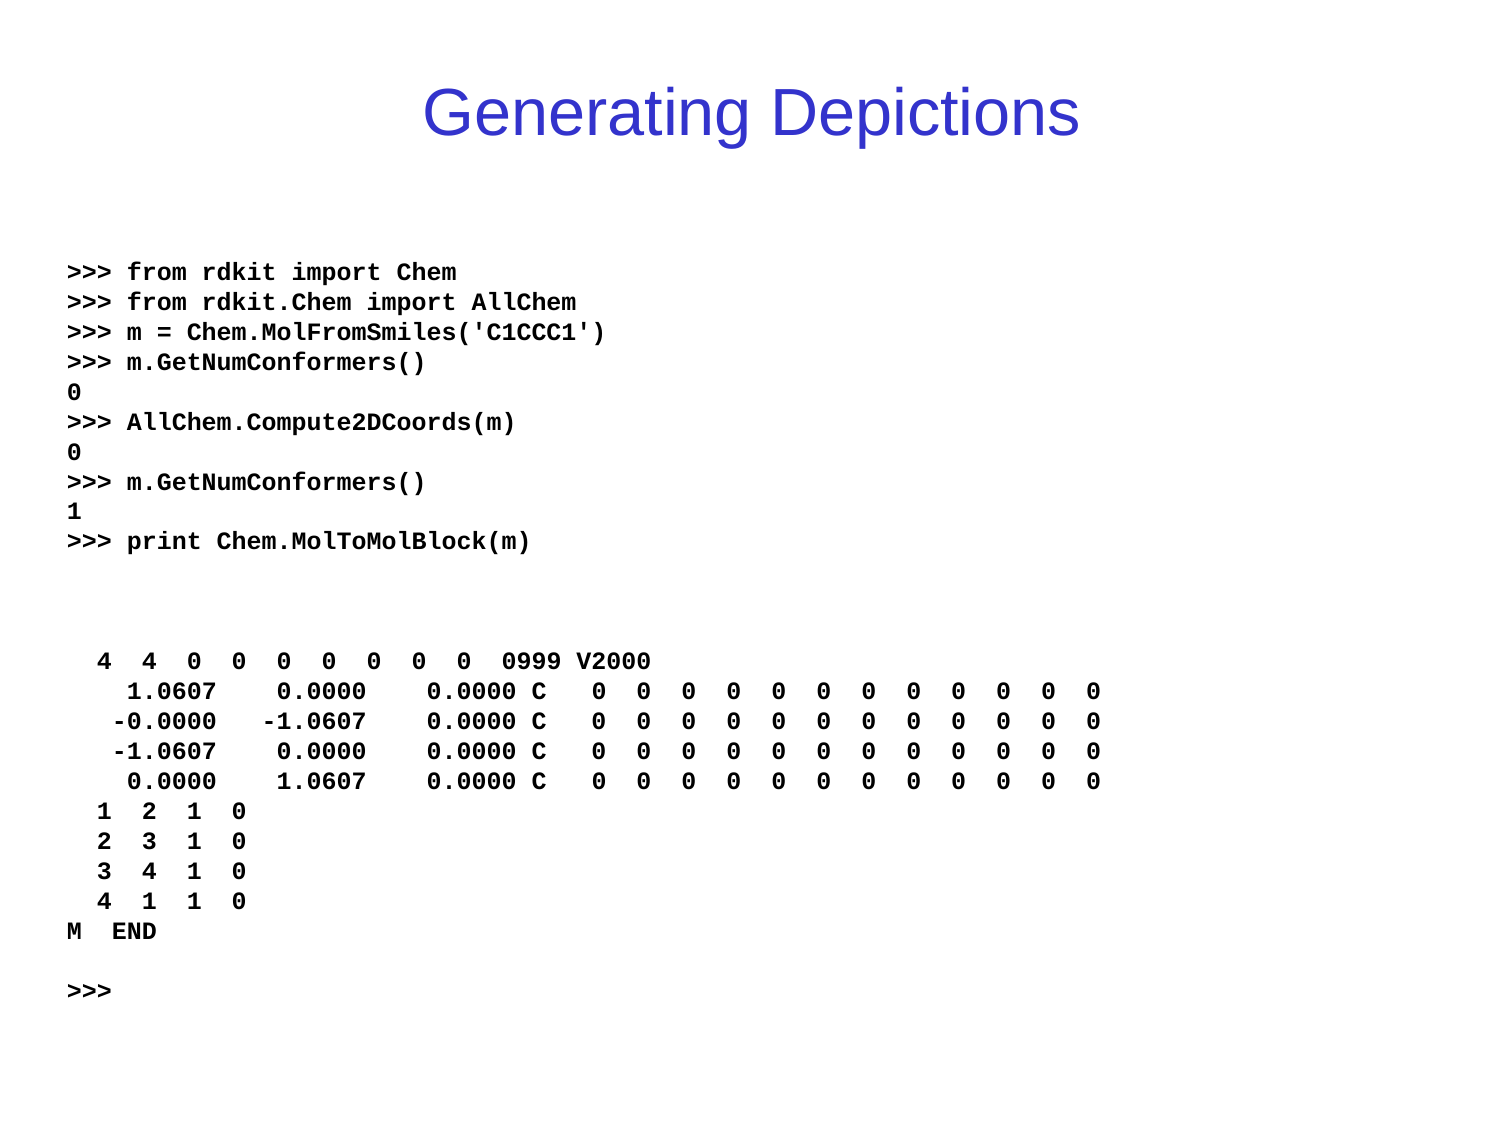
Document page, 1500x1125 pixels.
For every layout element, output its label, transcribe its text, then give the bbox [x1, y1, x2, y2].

title Generating Depictions [116, 14, 1388, 203]
text_box >>> from rdkit import Chem >>> from rdkit.Chem import AllChem >>> m = Chem.MolFromSmiles('C1CCC1') >>> m.GetNumConformers() 0 >>> AllChem.Compute2DCoords(m) 0 >>> m.GetNumConformers() 1 >>> print Chem.MolToMolBlock(m) 4 4 0 0 0 0 0 0 0 0999 V2000 1.0607 0.0000 0.0000 C 0 0 0 0 0 0 0 0 0 0 0 0 -0.0000 -1.0607 0.0000 C 0 0 0 0 0 0 0 0 0 0 0 0 -1.0607 0.0000 0.0000 C 0 0 0 0 0 0 0 0 0 0 0 0 0.0000 1.0607 0.0000 C 0 0 0 0 0 0 0 0 0 0 0 0 1 2 1 0 2 3 1 0 3 4 1 0 4 1 1 0 M END >>> [52, 247, 1200, 1012]
